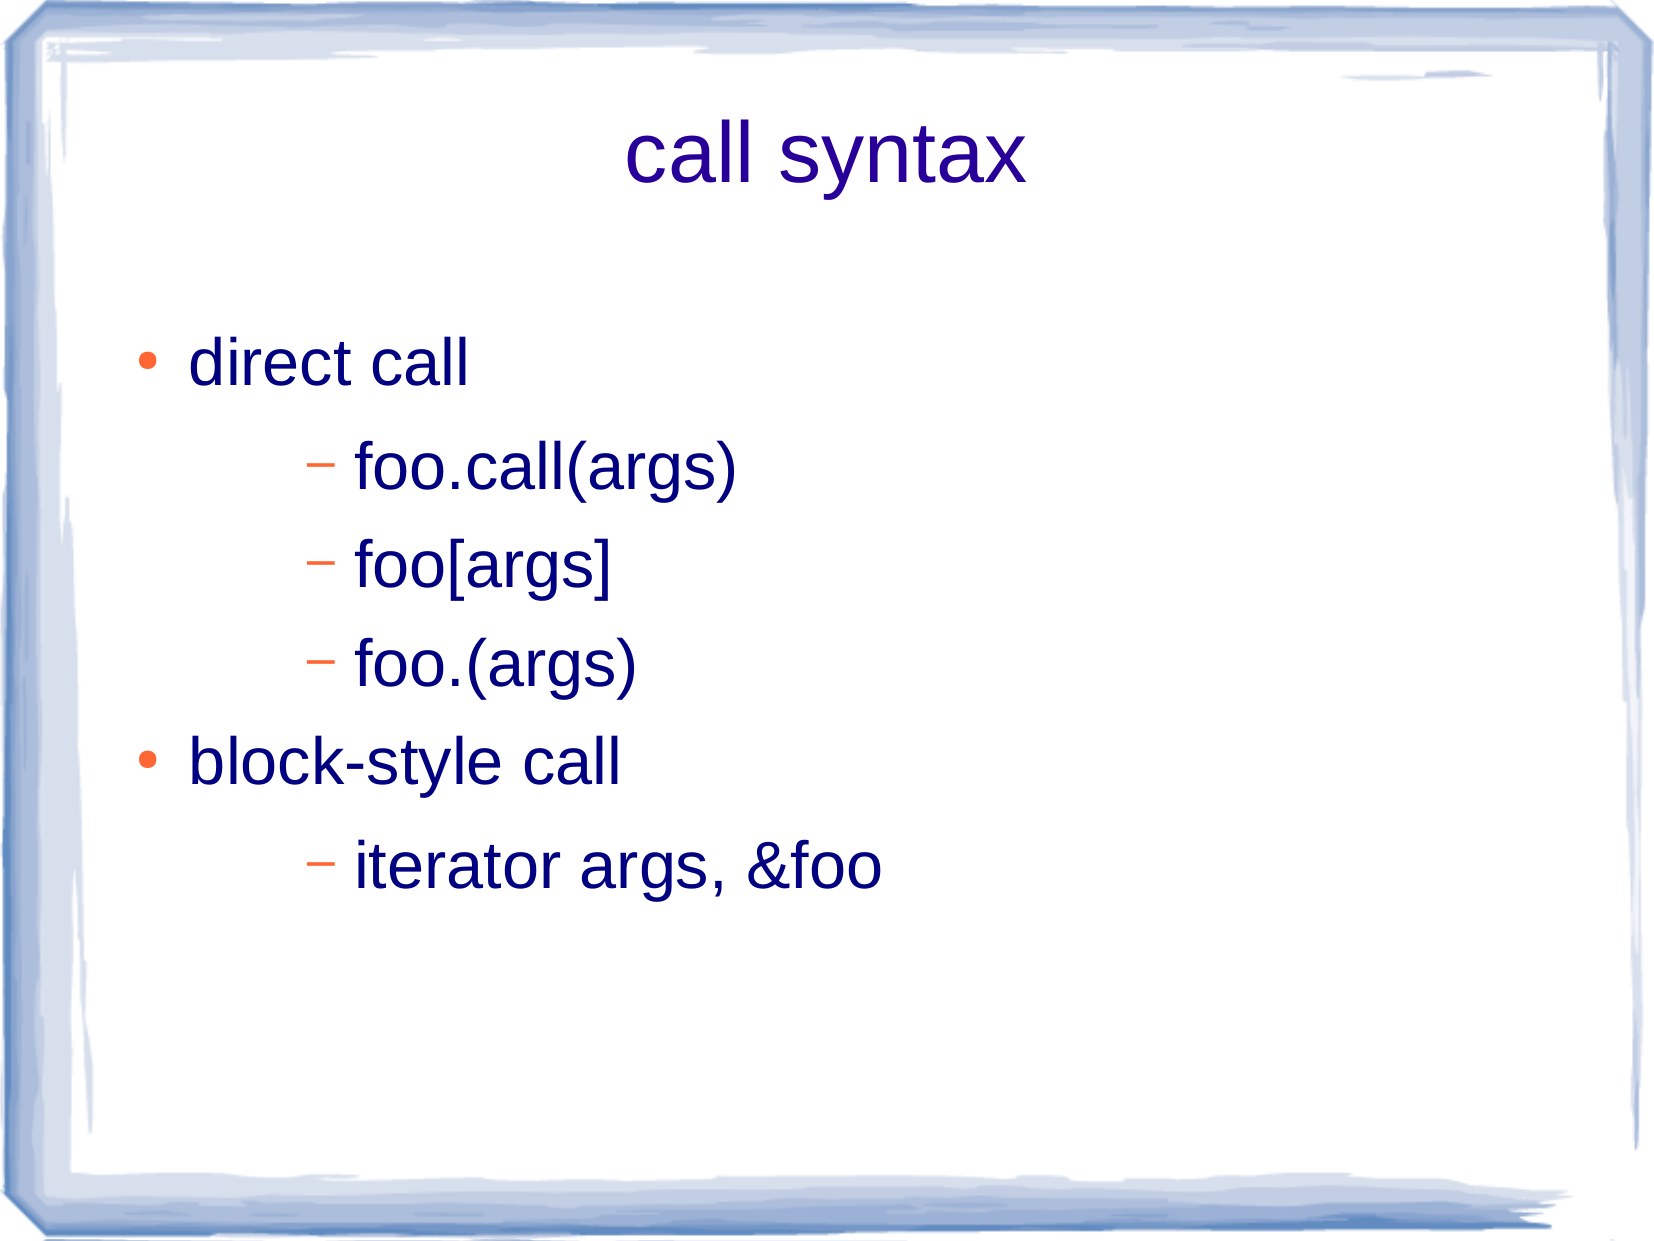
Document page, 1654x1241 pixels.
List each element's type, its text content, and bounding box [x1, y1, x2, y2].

picture [0, 0, 1654, 1241]
list direct call foo.call(args) foo[args] foo.(args) block-style call iterator args, &foo [118, 324, 1571, 1004]
title call syntax [82, 49, 1571, 257]
